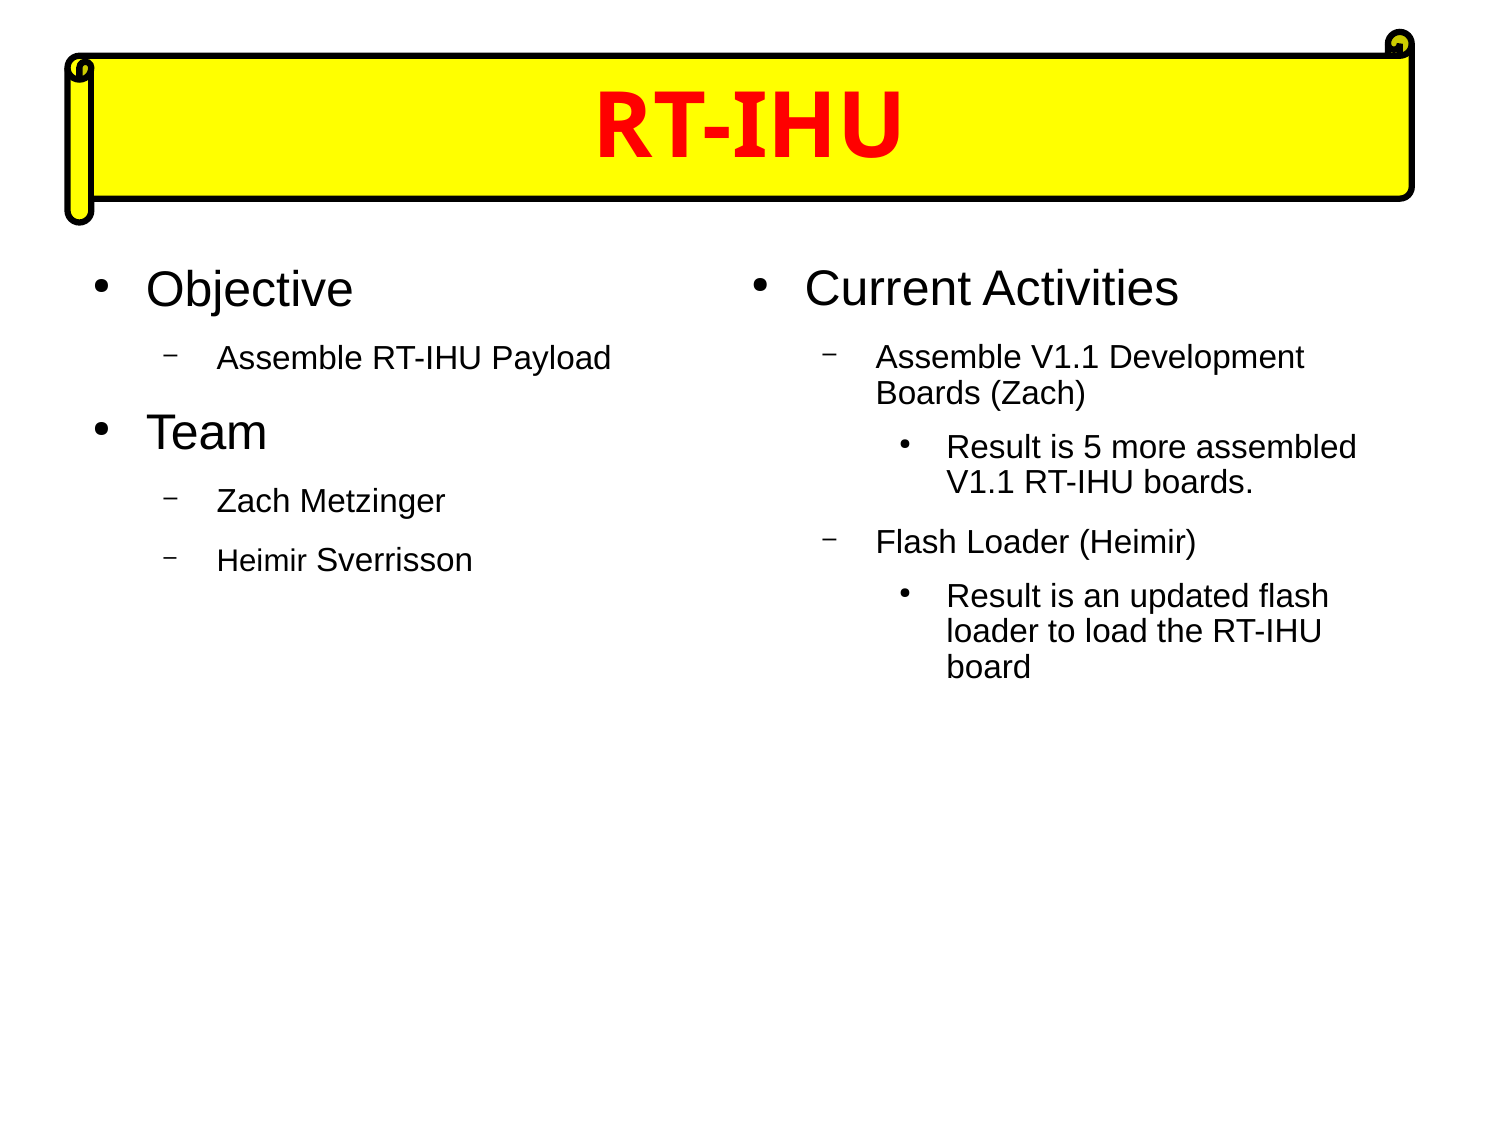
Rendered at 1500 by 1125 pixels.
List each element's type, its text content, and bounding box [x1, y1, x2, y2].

list Objective Assemble RT-IHU Payload Team Zach Metzinger Heimir Sverrisson [75, 263, 734, 916]
text_box [72, 31, 1412, 58]
text_box [67, 184, 1412, 223]
list Current Activities Assemble V1.1 Development Boards (Zach) Result is 5 more assembled V1.1 RT-IHU boards. Flash Loader (Heimir) Result is an updated flash loader to load the RT-IHU board [733, 262, 1393, 915]
text_box RT-IHU [0, 58, 1500, 184]
